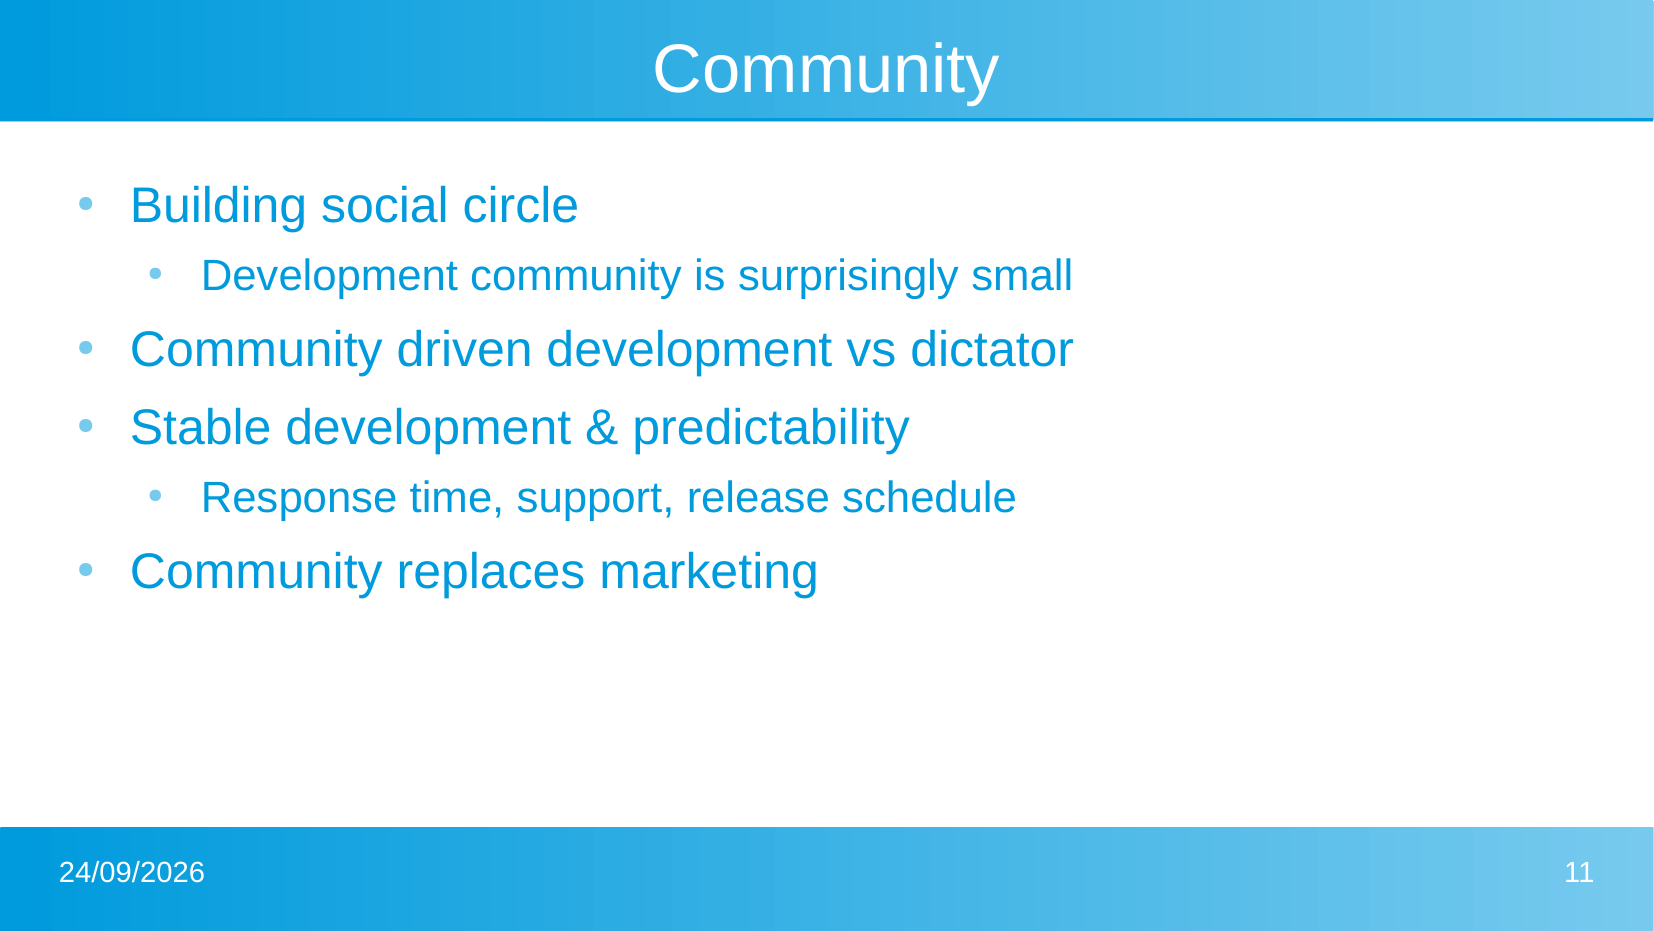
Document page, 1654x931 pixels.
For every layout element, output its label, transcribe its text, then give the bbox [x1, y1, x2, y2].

title Community [59, 29, 1595, 108]
list Building social circle Development community is surprisingly small Community driven development vs dictator Stable development & predictability Response time, support, release schedule Community replaces marketing [59, 177, 1595, 768]
